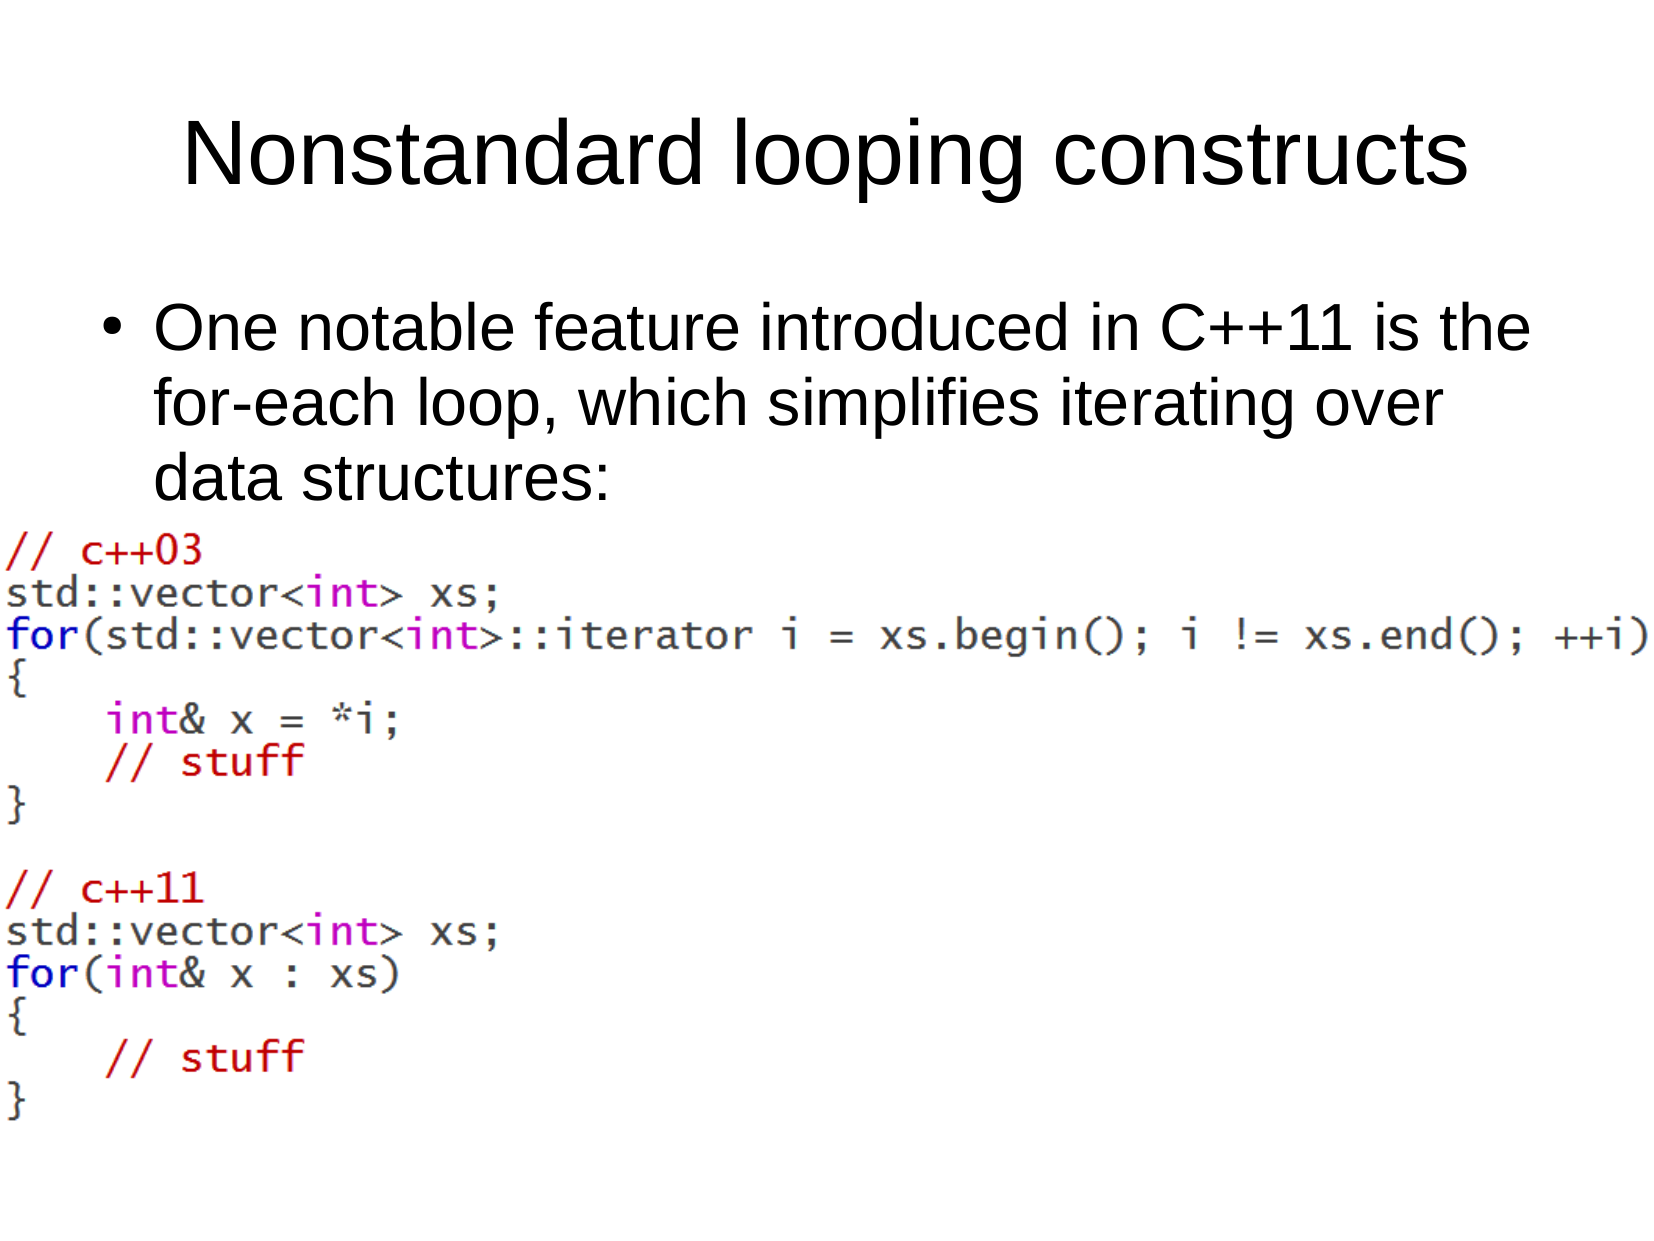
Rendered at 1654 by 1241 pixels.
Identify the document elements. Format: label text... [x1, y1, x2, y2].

picture [0, 524, 1654, 1130]
title Nonstandard looping constructs [82, 49, 1571, 257]
list One notable feature introduced in C++11 is the for-each loop, which simplifies iterating over data structures: [82, 290, 1571, 524]
